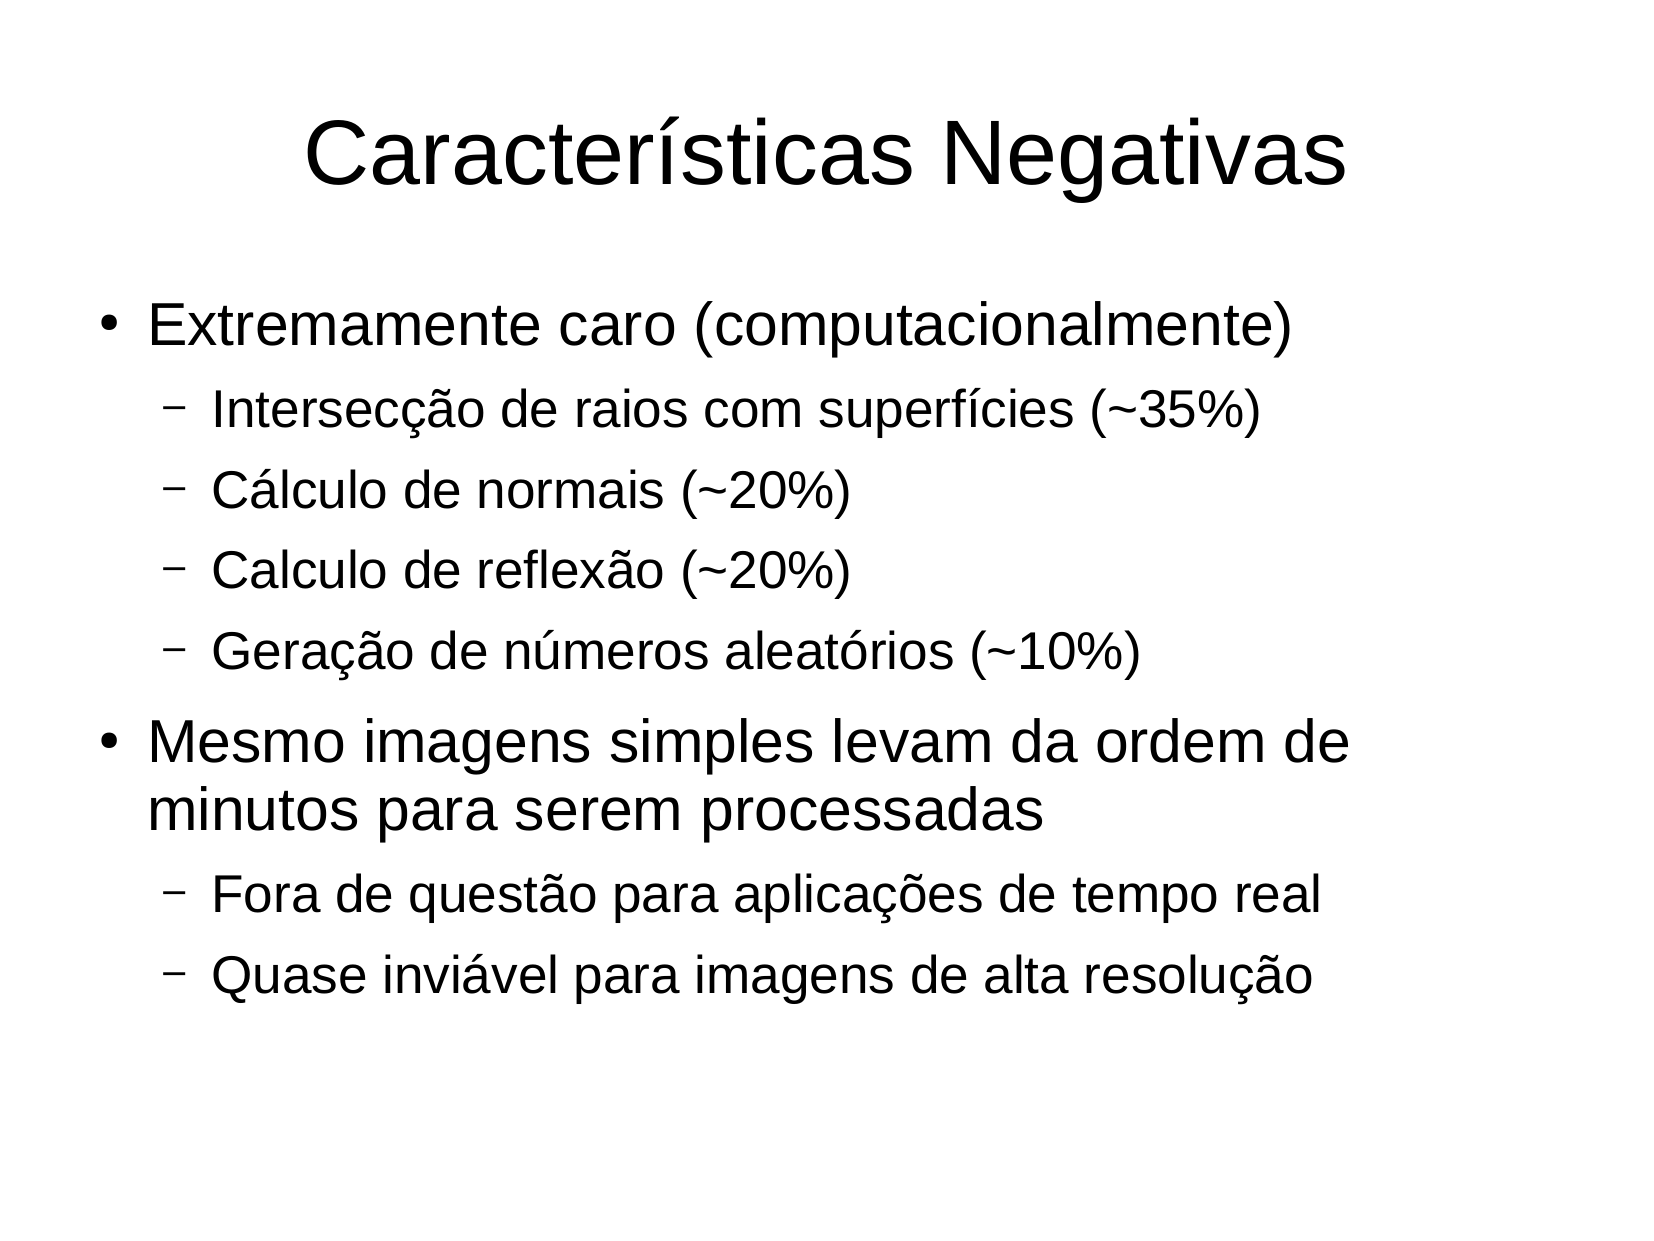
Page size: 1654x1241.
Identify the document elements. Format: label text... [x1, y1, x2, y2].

title Características Negativas [82, 49, 1571, 257]
list Extremamente caro (computacionalmente) Intersecção de raios com superfícies (~35%) Cálculo de normais (~20%) Calculo de reflexão (~20%) Geração de números aleatórios (~10%) Mesmo imagens simples levam da ordem de minutos para serem processadas Fora de questão para aplicações de tempo real Quase inviável para imagens de alta resolução [82, 290, 1571, 1010]
